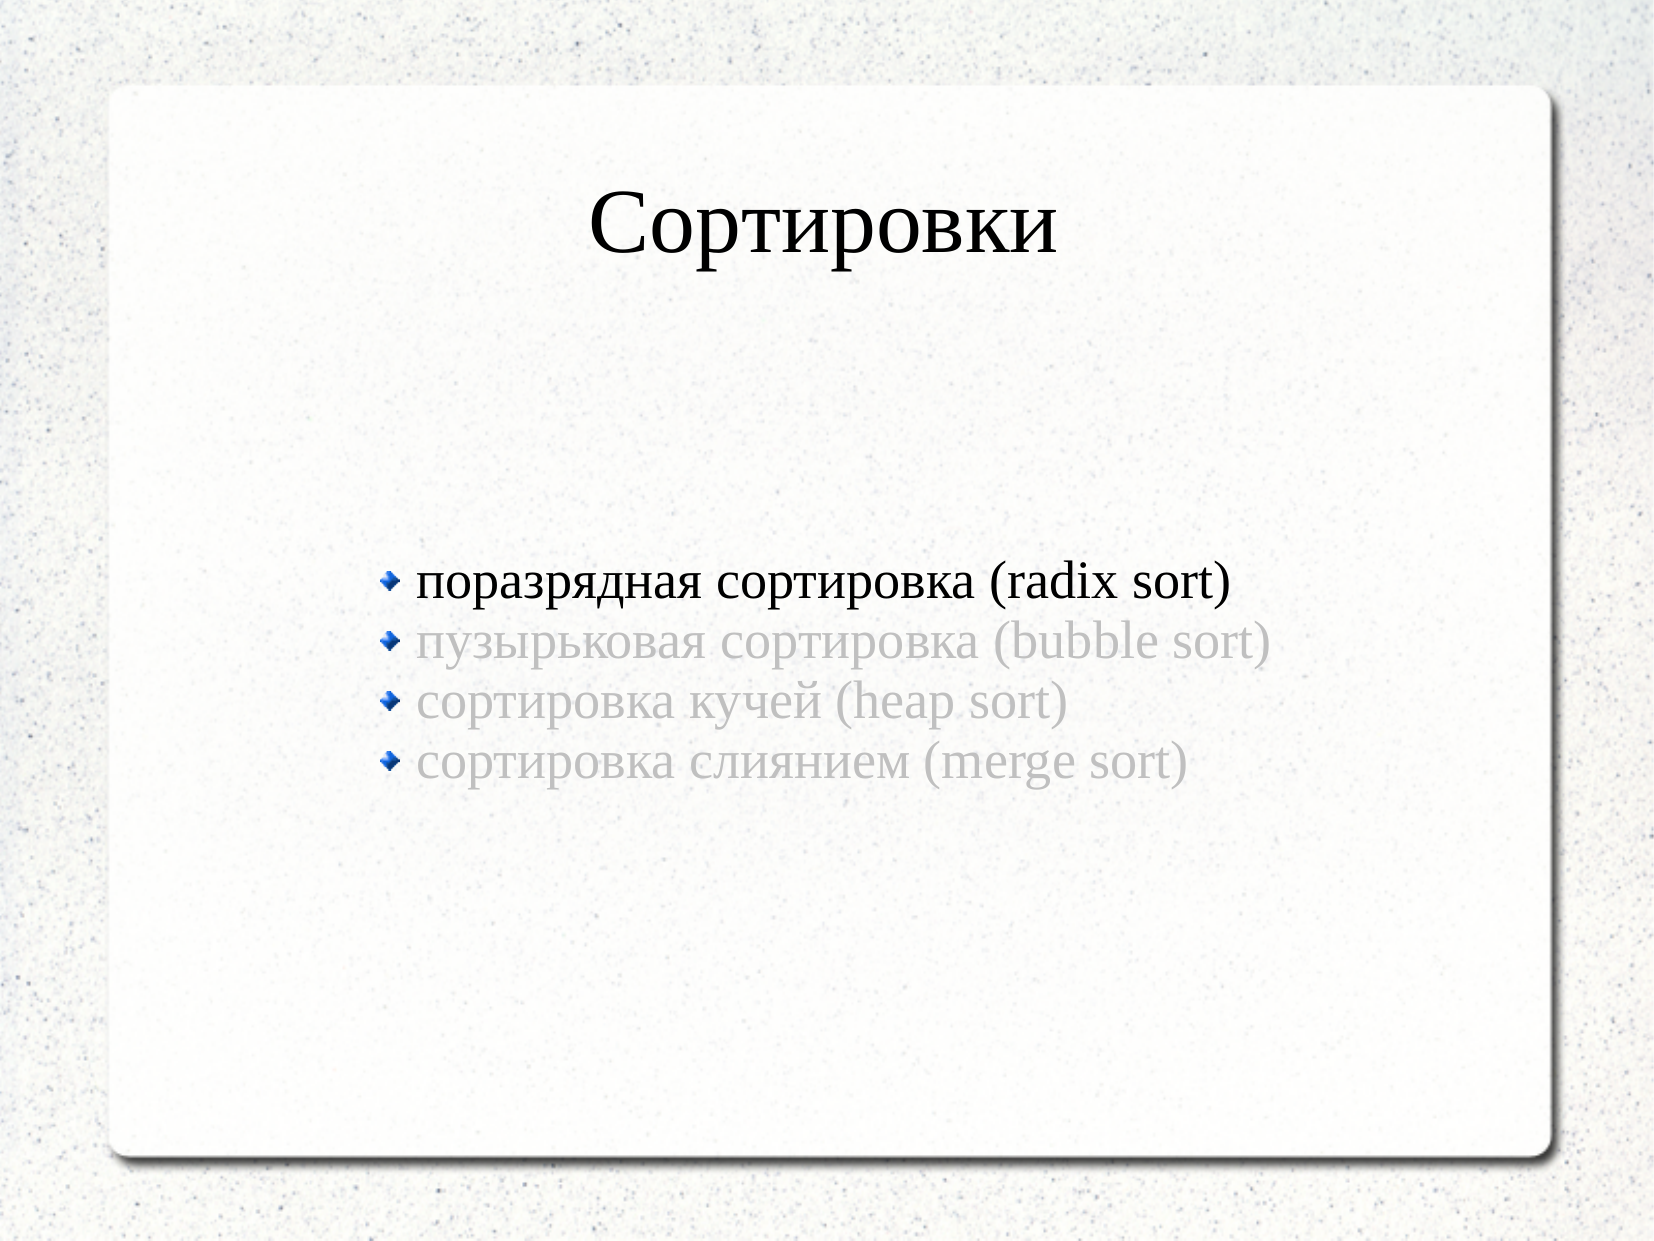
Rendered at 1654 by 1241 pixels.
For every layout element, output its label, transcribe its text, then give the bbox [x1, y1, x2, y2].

text_box поразрядная сортировка (radix sort) пузырьковая сортировка (bubble sort) сортировка кучей (heap sort) сортировка слиянием (merge sort) [366, 543, 1289, 799]
picture [0, 0, 1654, 1241]
subtitle Сортировки [129, 106, 1518, 337]
